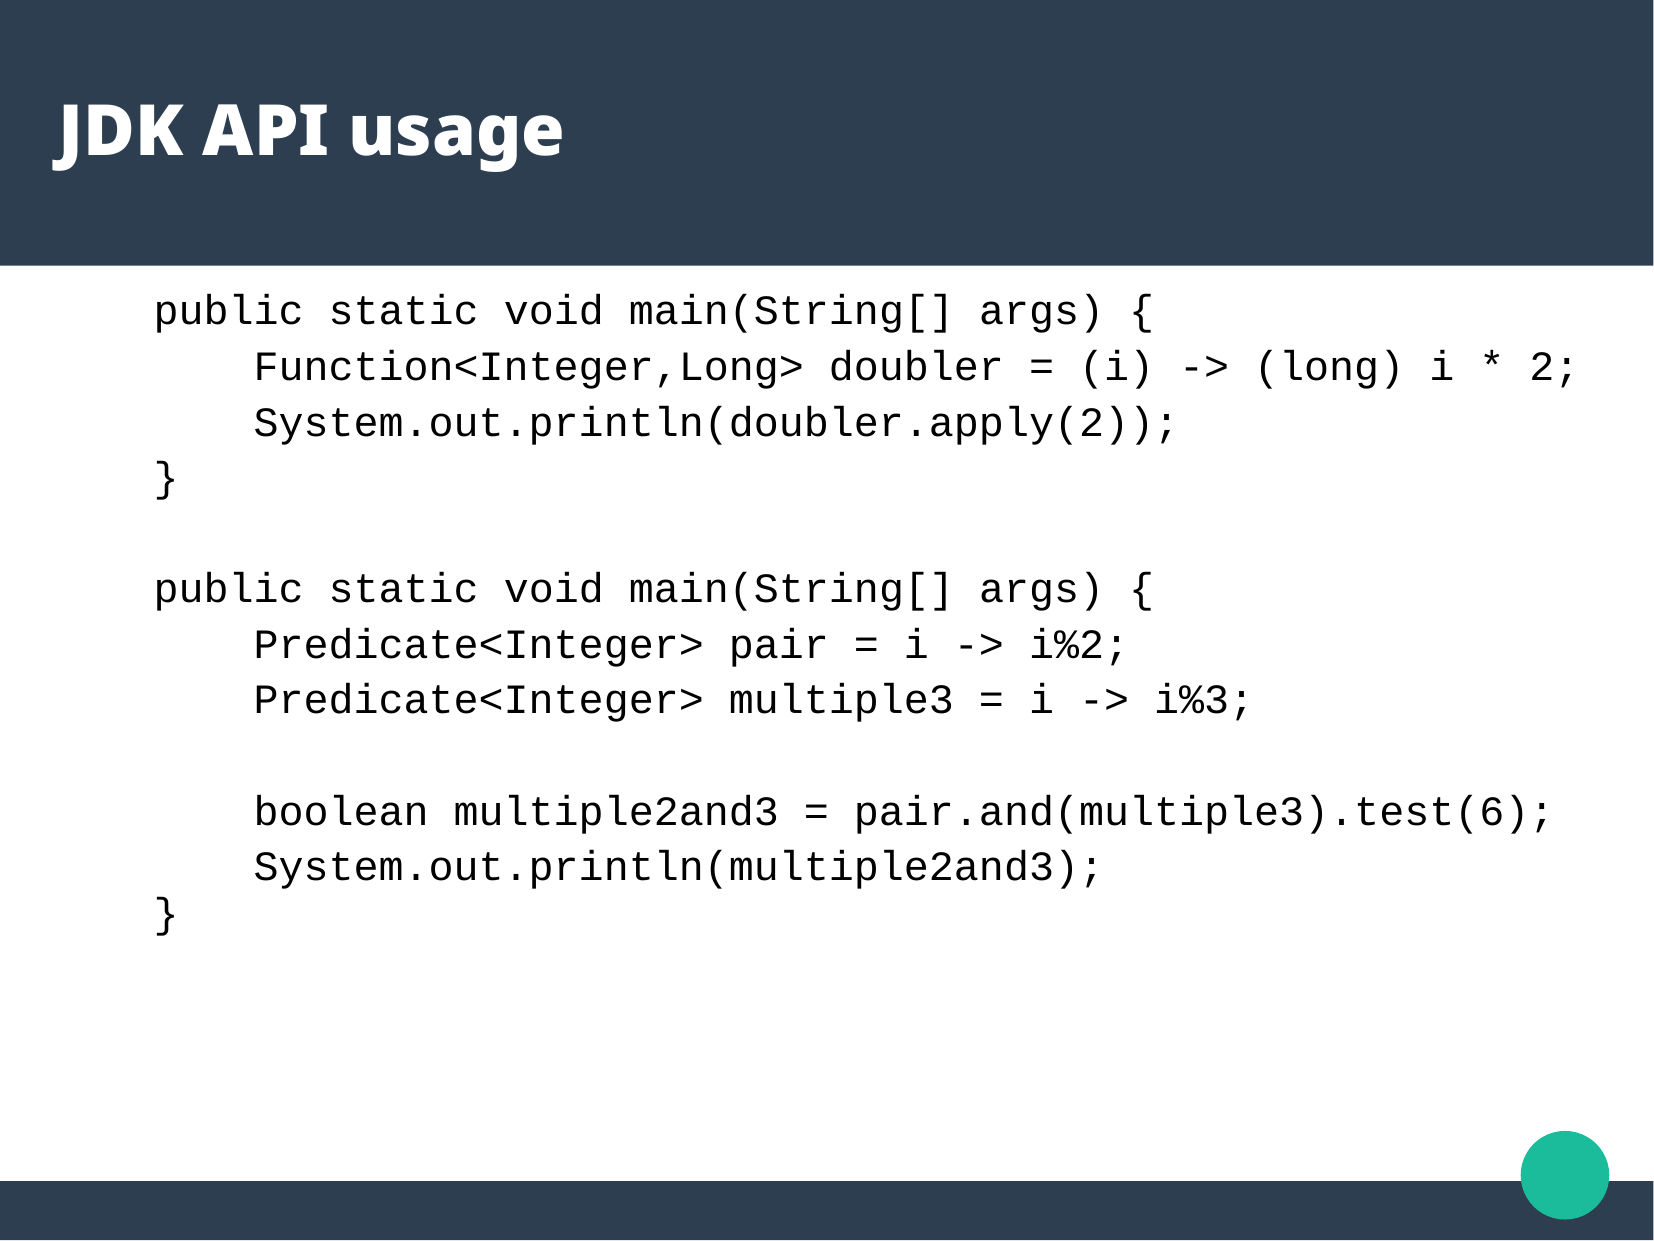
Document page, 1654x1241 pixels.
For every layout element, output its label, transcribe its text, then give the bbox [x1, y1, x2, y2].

list public static void main(String[] args) { Function<Integer,Long> doubler = (i) -> (long) i * 2; System.out.println(doubler.apply(2)); } public static void main(String[] args) { Predicate<Integer> pair = i -> i%2; Predicate<Integer> multiple3 = i -> i%3; boolean multiple2and3 = pair.and(multiple3).test(6); System.out.println(multiple2and3); } [82, 290, 1621, 1010]
title JDK API usage [59, 49, 1595, 207]
